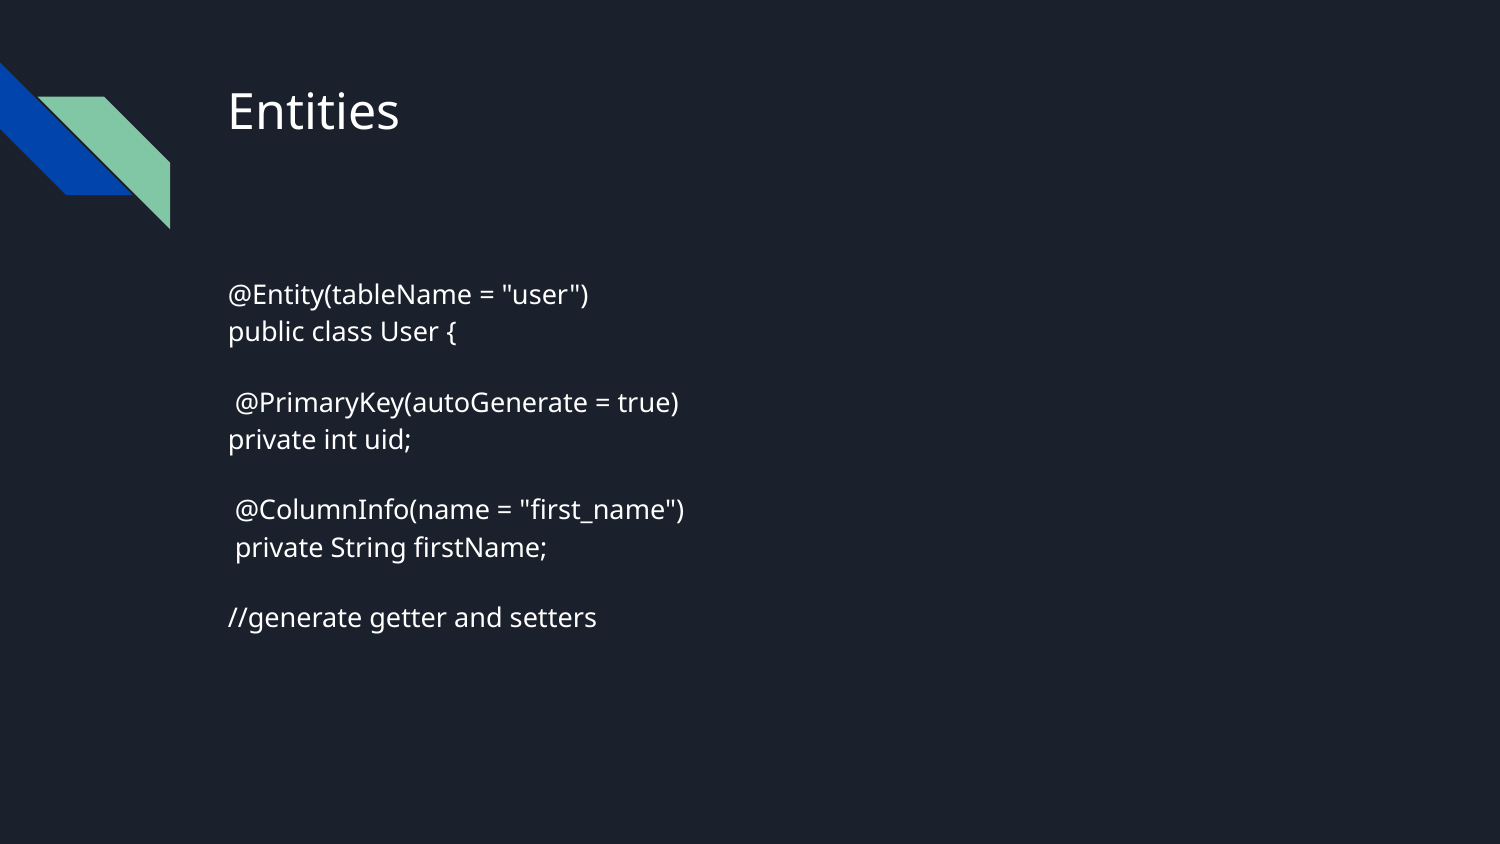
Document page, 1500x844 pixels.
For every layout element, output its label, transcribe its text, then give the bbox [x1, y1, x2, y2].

title Entities [212, 64, 1368, 215]
list @Entity(tableName = "user") public class User { @PrimaryKey(autoGenerate = true) private int uid; @ColumnInfo(name = "first_name") private String firstName; //generate getter and setters [212, 257, 1368, 735]
